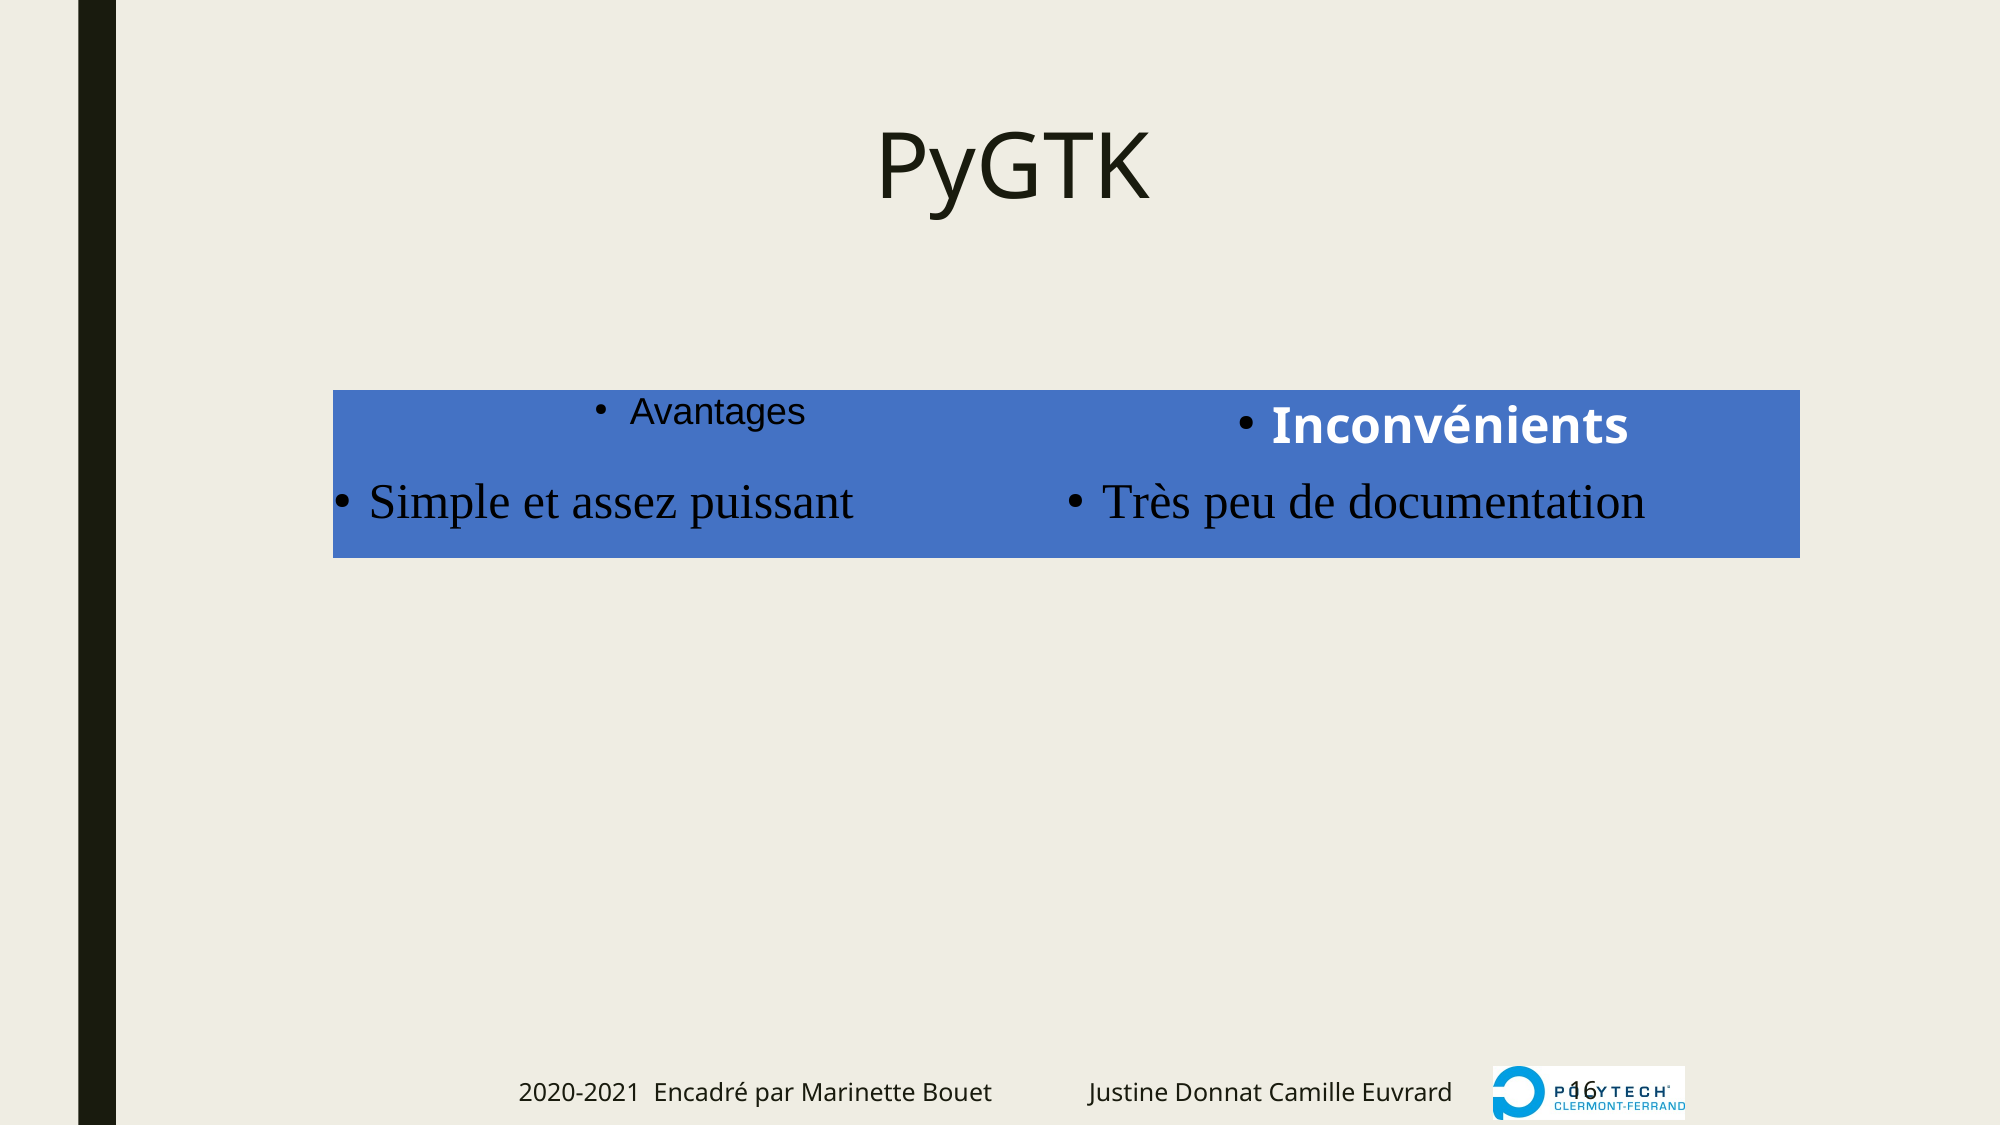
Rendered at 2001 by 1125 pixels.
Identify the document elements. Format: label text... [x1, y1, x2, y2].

table_header Inconvénients [1067, 390, 1800, 474]
table_header Avantages [333, 390, 1067, 474]
text_box [1553, 1058, 1816, 1125]
text_box 2020-2021 Encadré par Marinette Bouet Justine Donnat Camille Euvrard [474, 1058, 1506, 1125]
table_cell Très peu de documentation [1067, 474, 1800, 558]
table_cell Simple et assez puissant [333, 474, 1067, 558]
title PyGTK [225, 112, 1801, 234]
